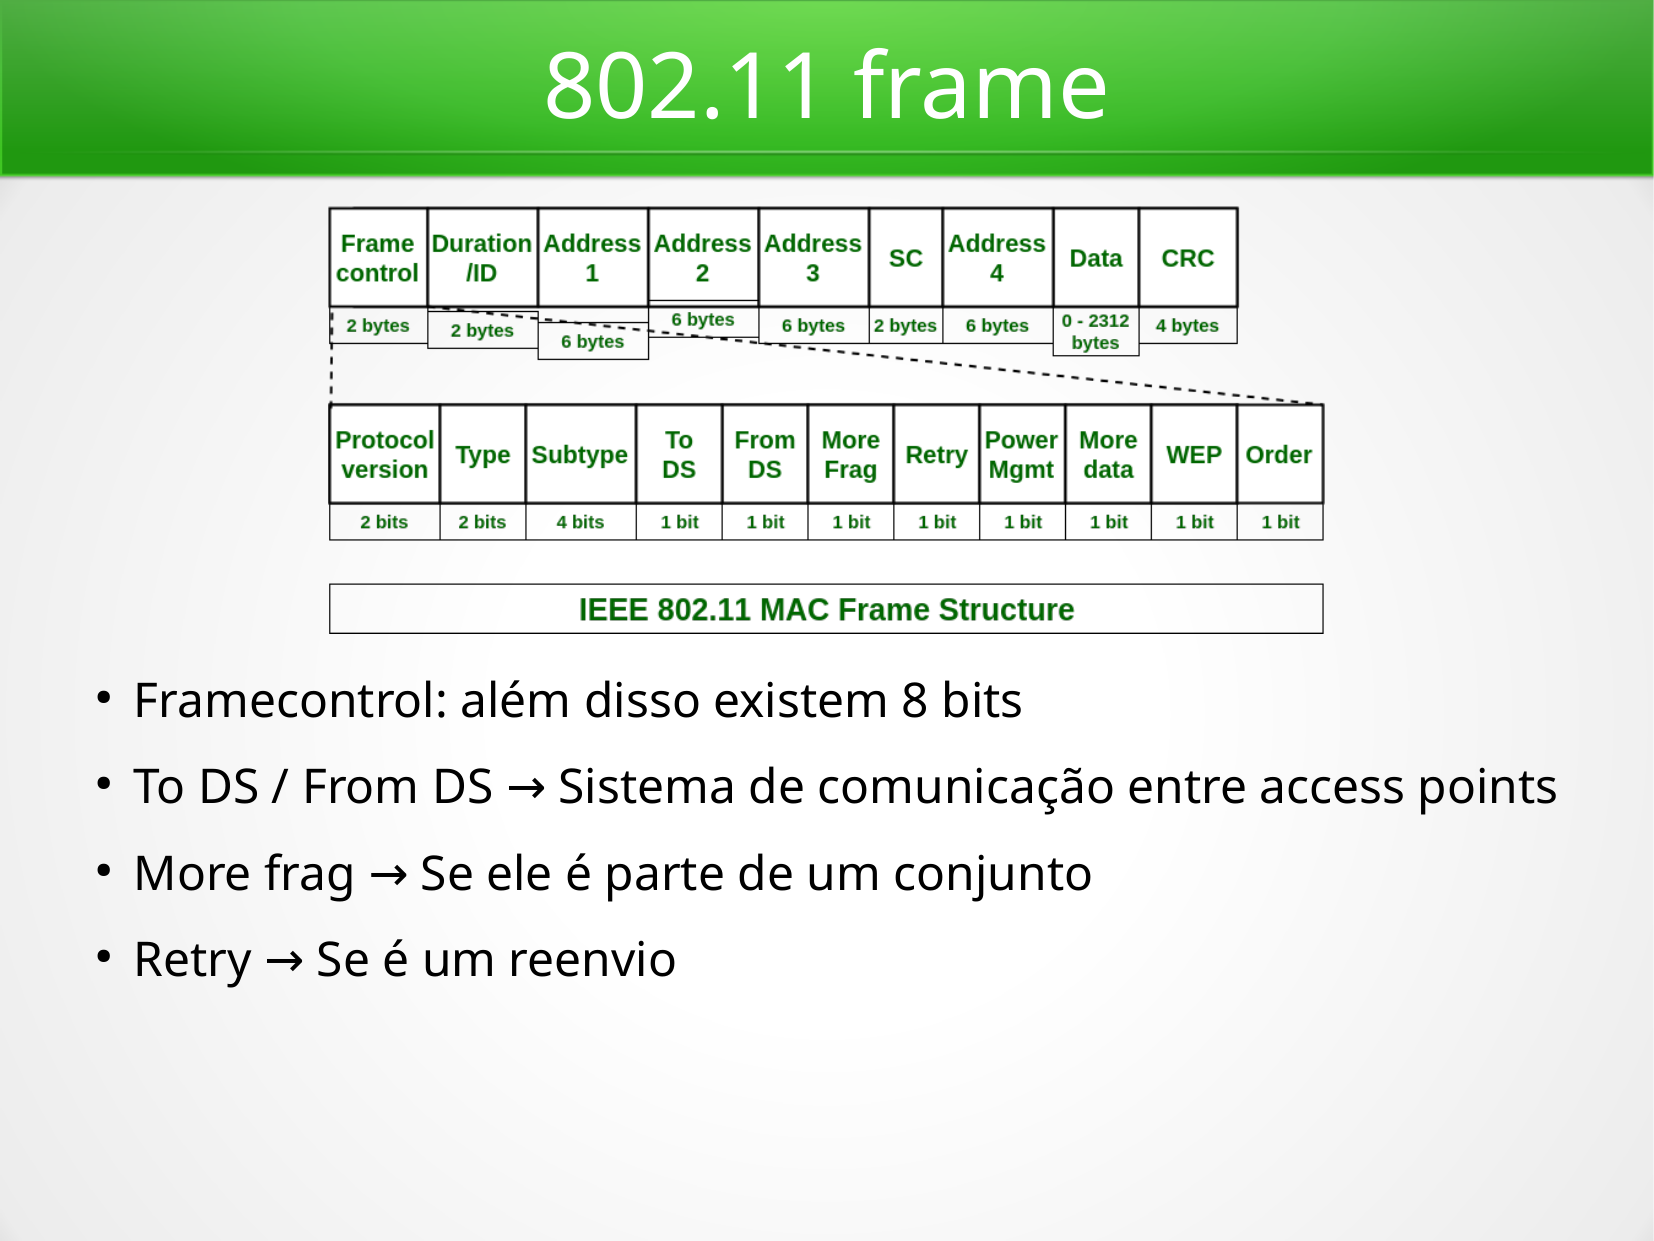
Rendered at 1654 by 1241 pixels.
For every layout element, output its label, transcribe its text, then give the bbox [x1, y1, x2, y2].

list Framecontrol: além disso existem 8 bits To DS / From DS → Sistema de comunicação entre access points More frag → Se ele é parte de um conjunto Retry → Se é um reenvio [82, 665, 1571, 1009]
picture [0, 0, 1654, 1241]
title 802.11 frame [82, 11, 1571, 154]
